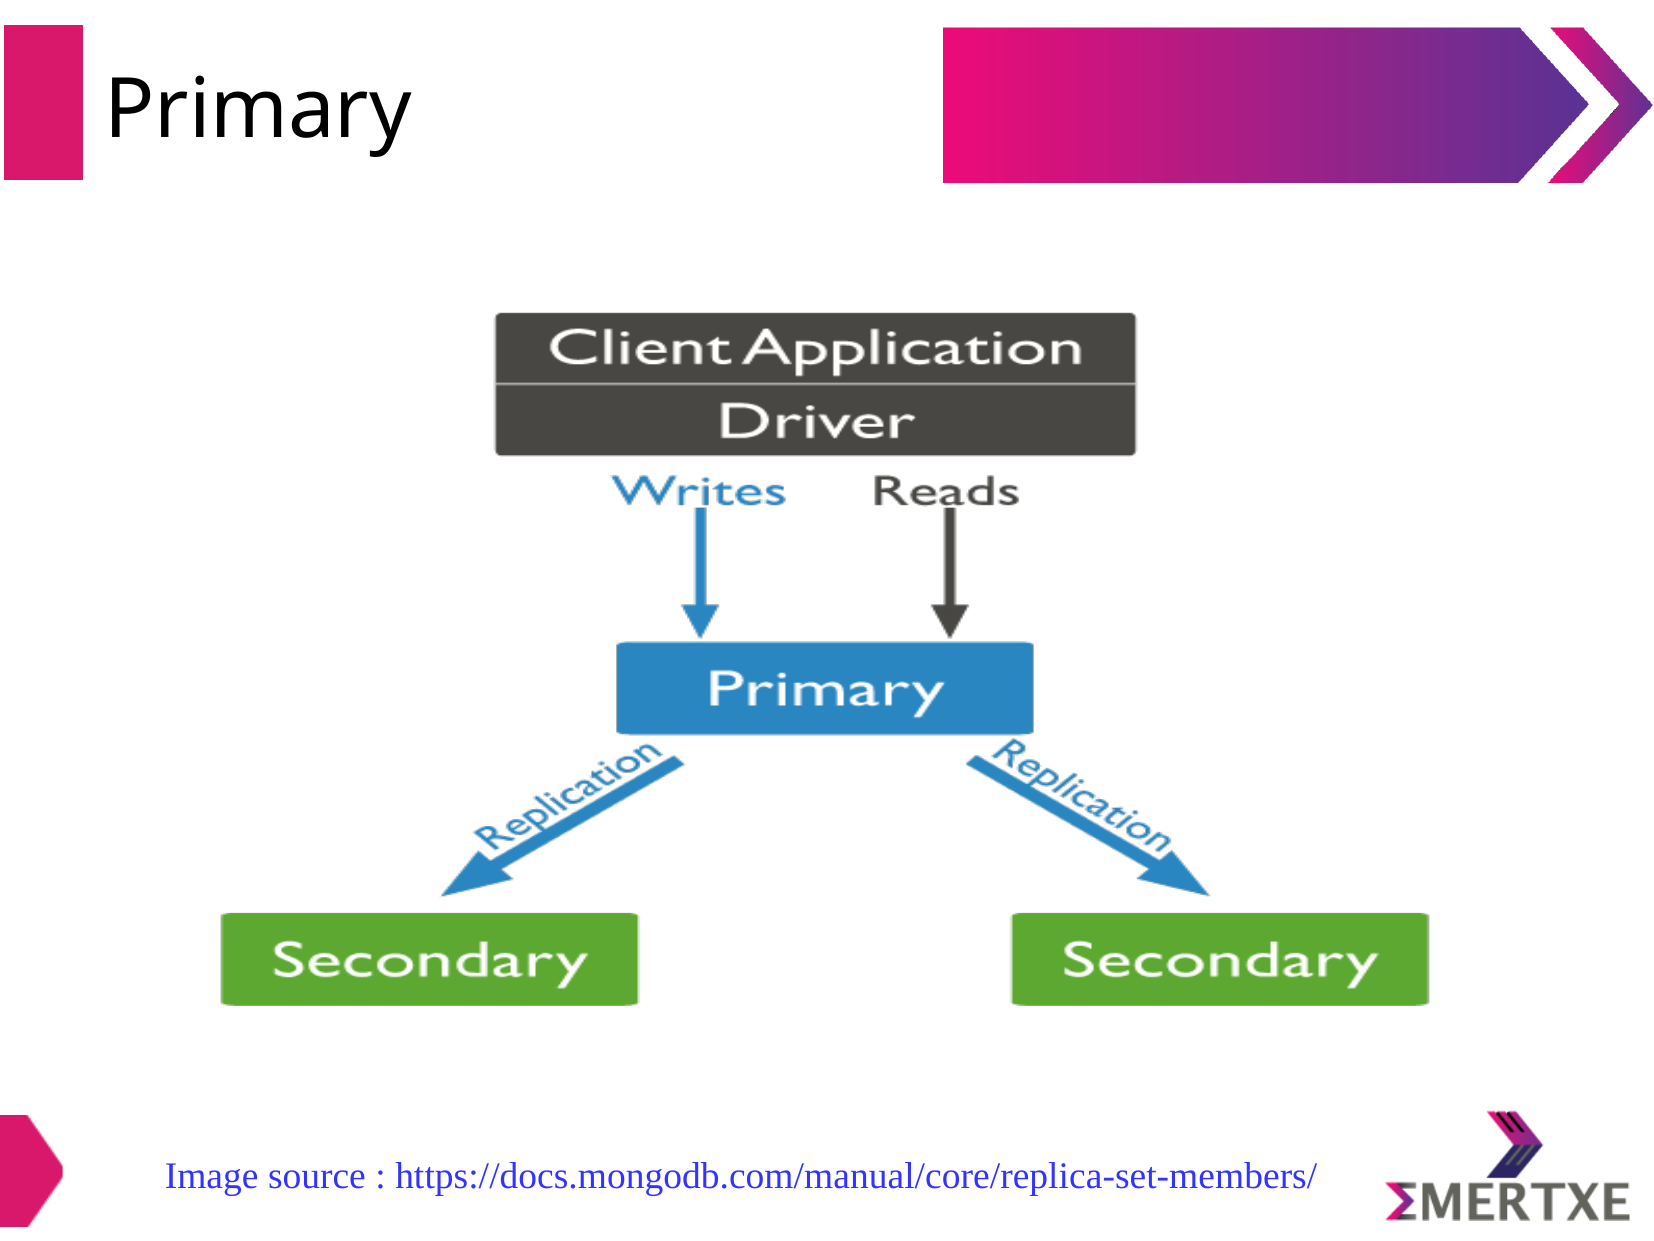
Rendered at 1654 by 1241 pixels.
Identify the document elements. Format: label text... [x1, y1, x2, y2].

picture [1571, 27, 1653, 183]
picture [1385, 1107, 1631, 1221]
text_box Image source : https://docs.mongodb.com/manual/core/replica-set-members/ [150, 1147, 1381, 1216]
picture [180, 299, 1471, 1021]
title Primary [82, 2, 1571, 210]
